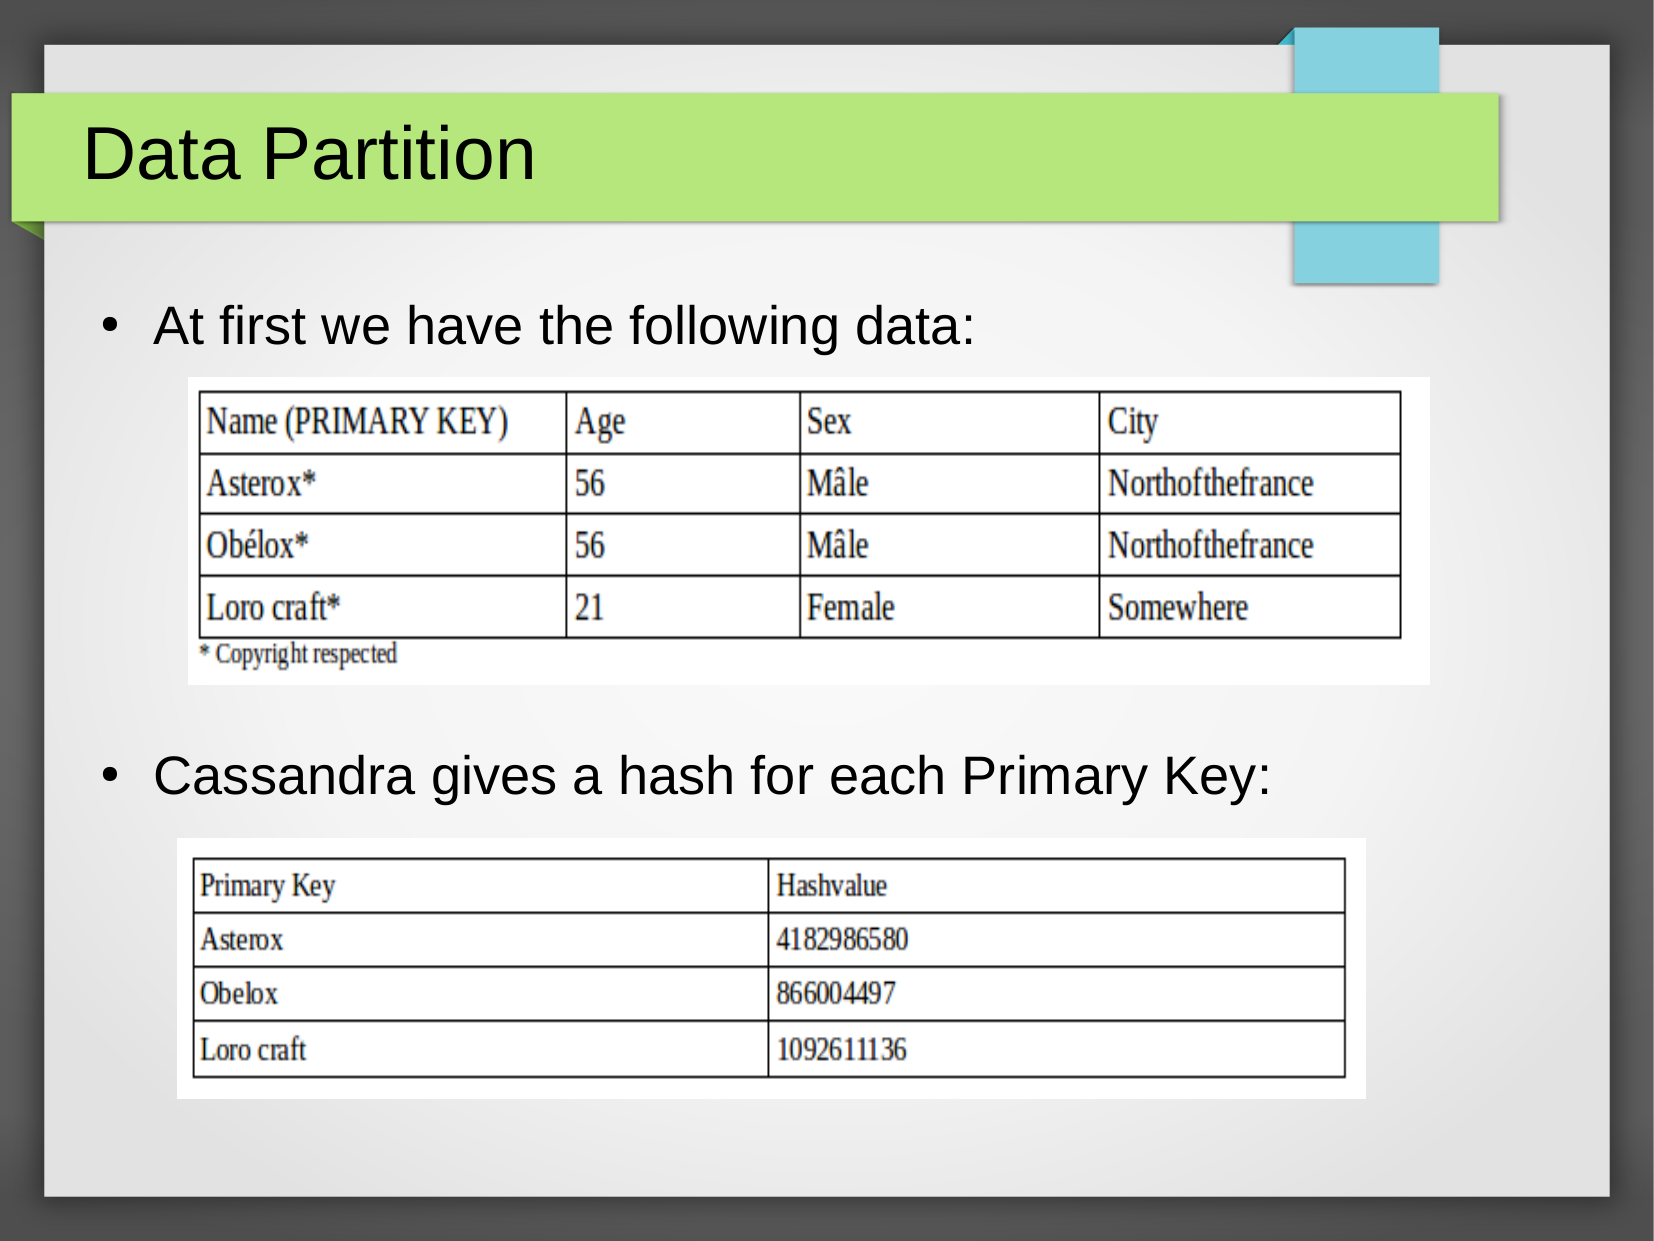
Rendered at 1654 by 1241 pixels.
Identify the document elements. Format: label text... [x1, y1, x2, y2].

list At first we have the following data: Cassandra gives a hash for each Primary Key: [82, 295, 1571, 1015]
picture [0, 0, 1654, 1241]
title Data Partition [82, 94, 1264, 213]
